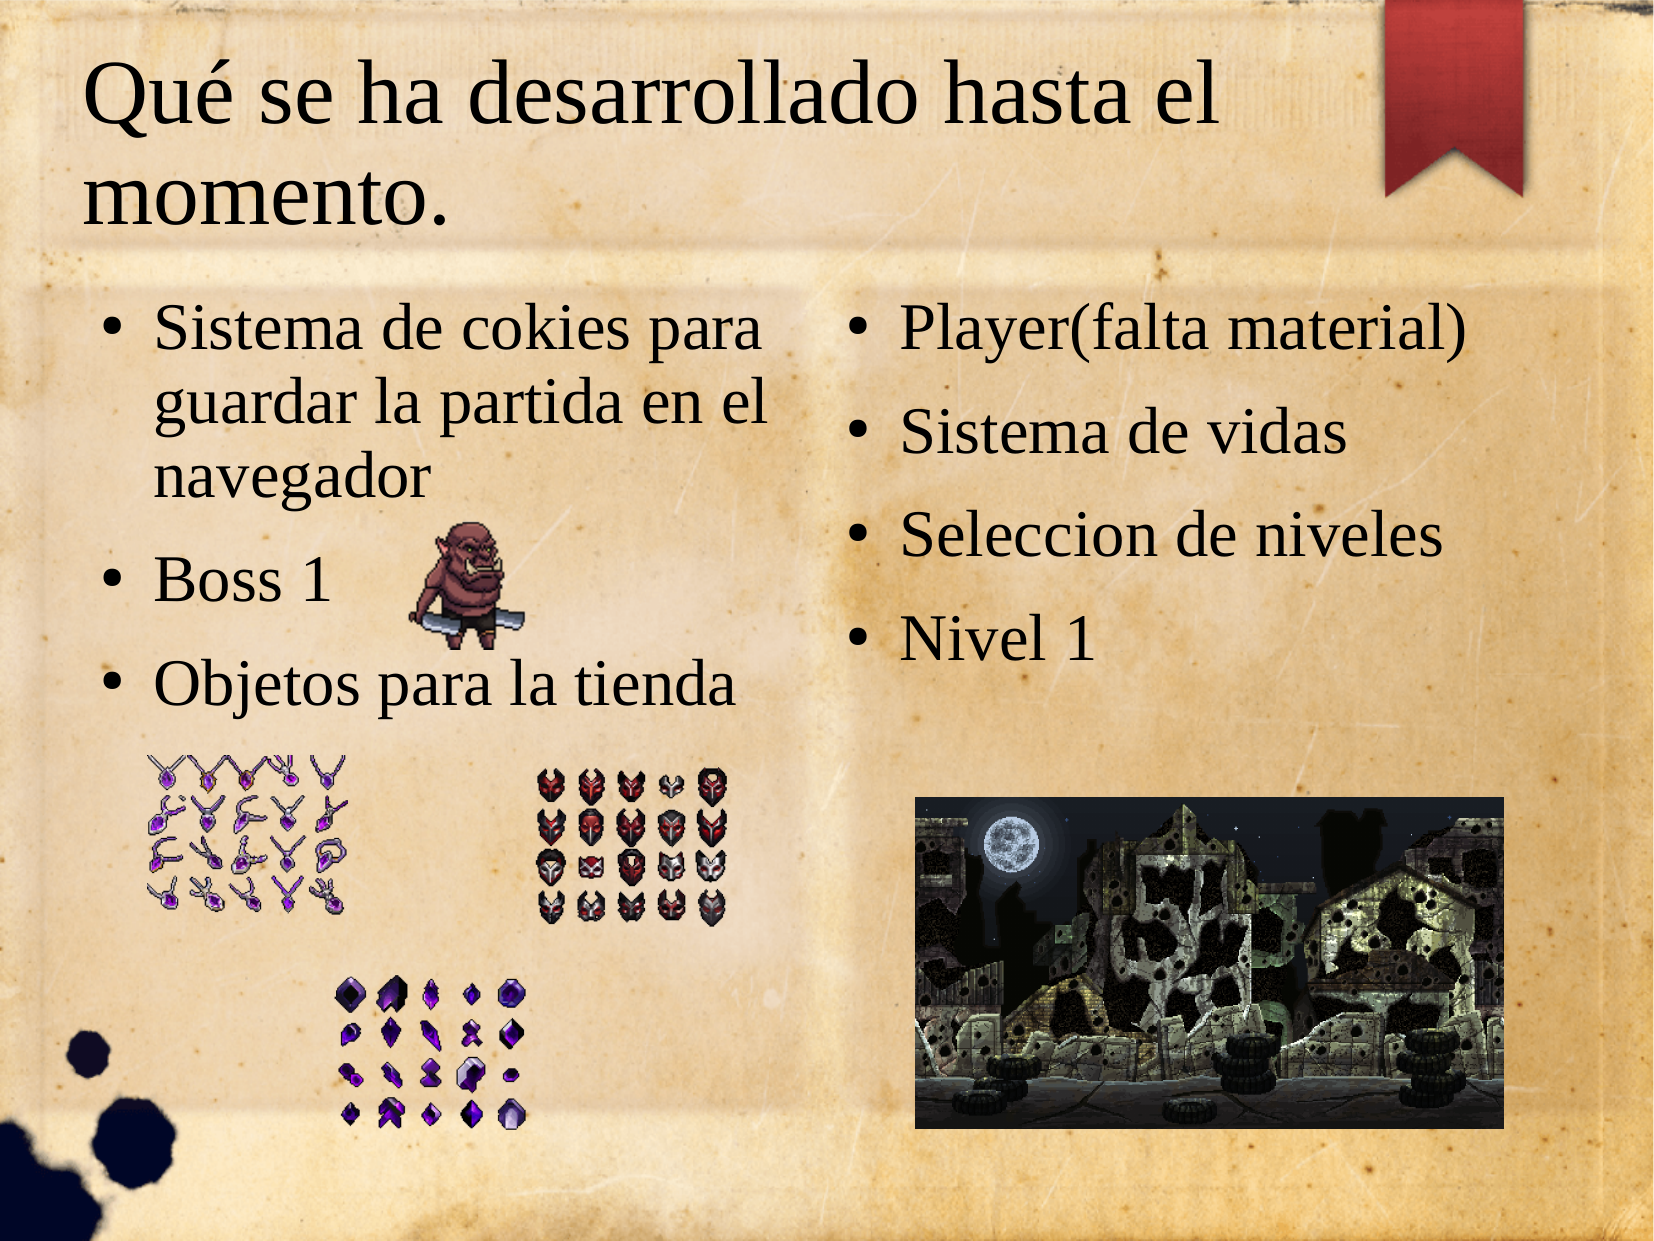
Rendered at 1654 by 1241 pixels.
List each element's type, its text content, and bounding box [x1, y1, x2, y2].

list Player(falta material) Sistema de vidas Seleccion de niveles Nivel 1 [828, 290, 1539, 1010]
picture [0, 0, 1654, 1241]
list Sistema de cokies para guardar la partida en el navegador Boss 1 Objetos para la tienda [82, 290, 793, 1010]
title Qué se ha desarrollado hasta el momento. [82, 41, 1347, 245]
